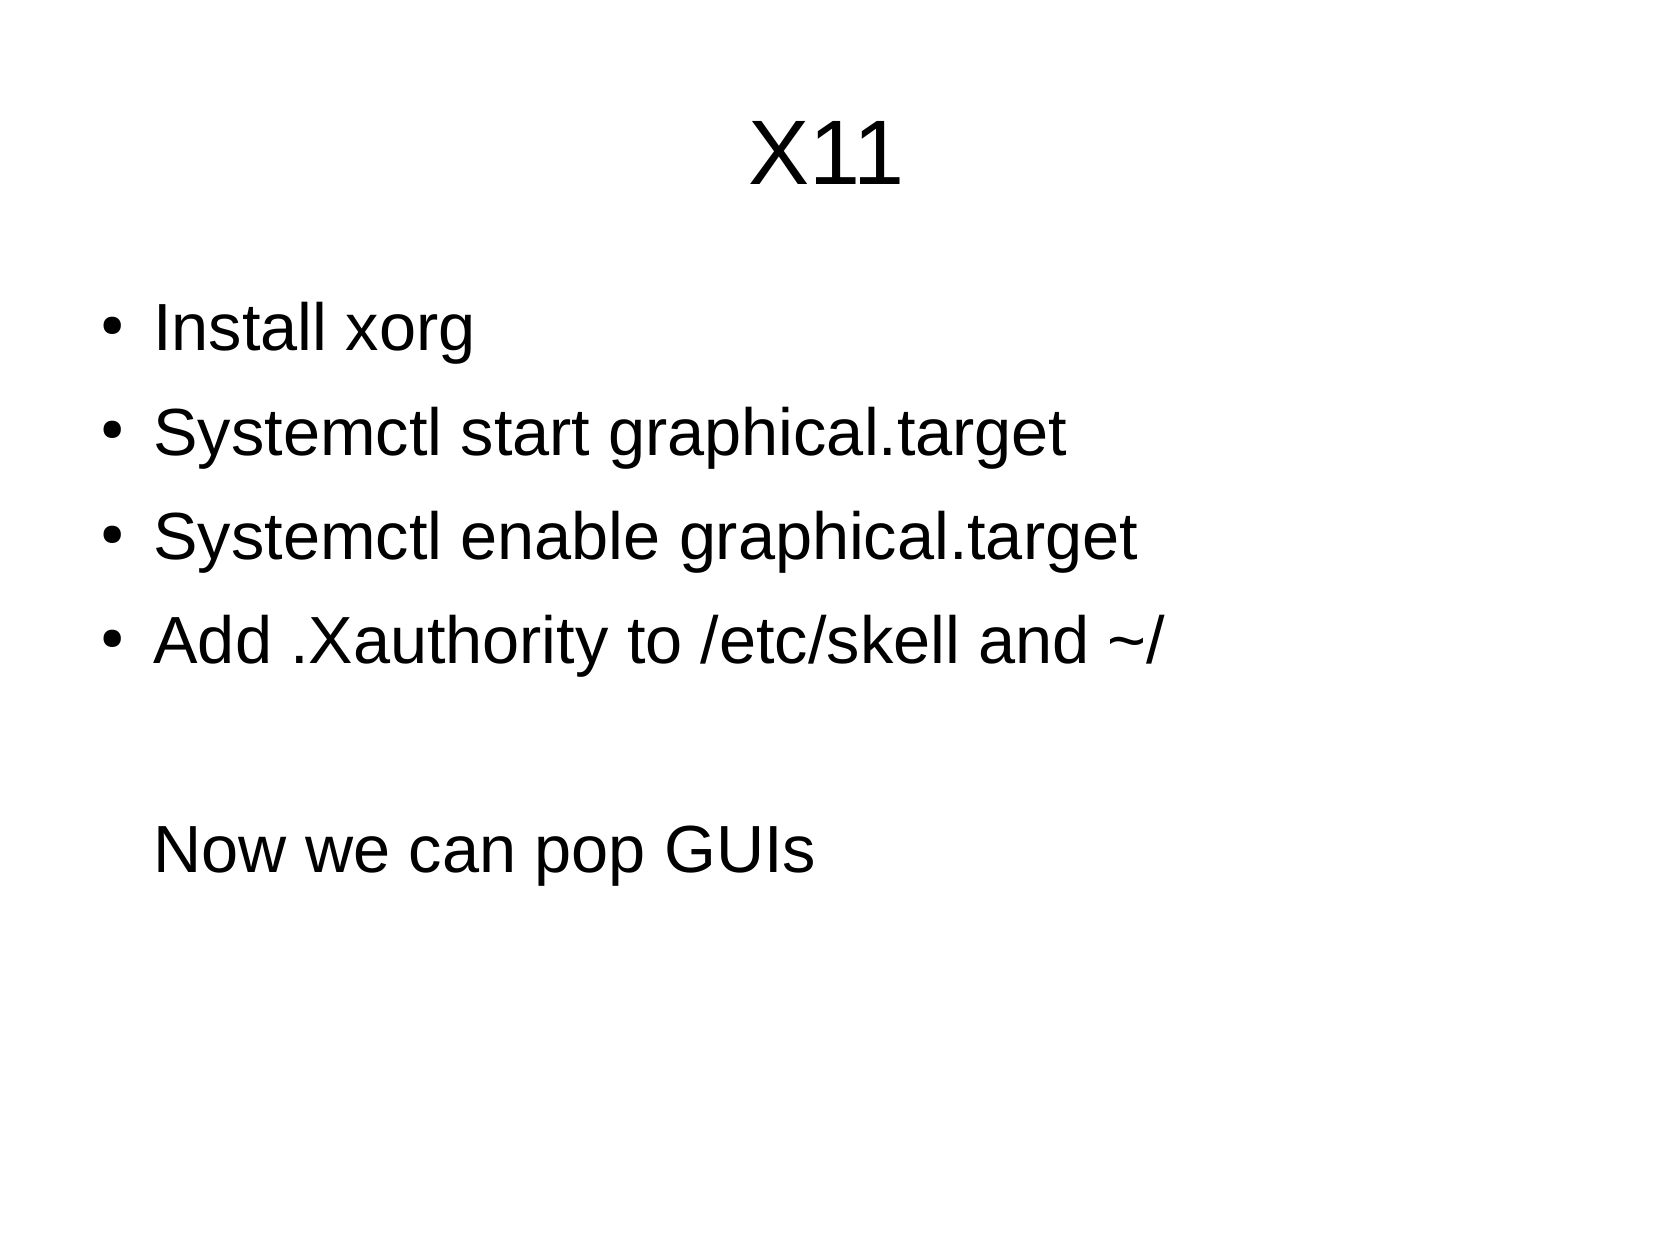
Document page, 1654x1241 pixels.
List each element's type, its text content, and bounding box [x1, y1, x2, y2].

title X11 [82, 49, 1571, 257]
list Install xorg Systemctl start graphical.target Systemctl enable graphical.target Add .Xauthority to /etc/skell and ~/ Now we can pop GUIs [82, 290, 1571, 1010]
